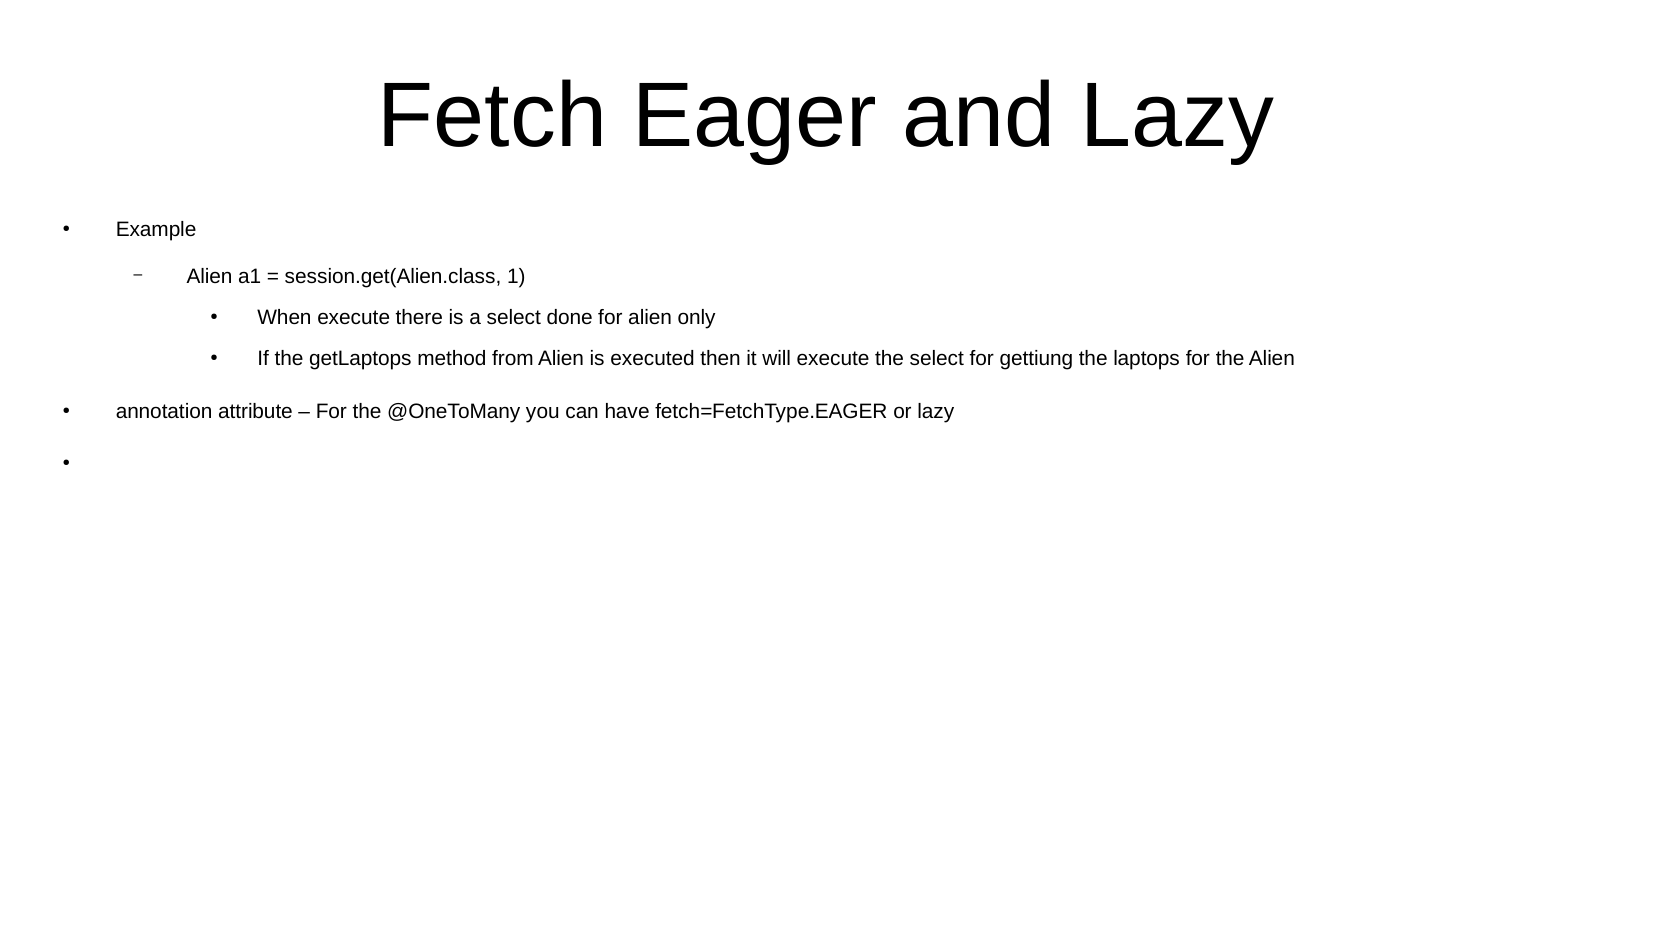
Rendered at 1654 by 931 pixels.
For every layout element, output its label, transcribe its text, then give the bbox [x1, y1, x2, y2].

title Fetch Eager and Lazy [82, 37, 1571, 193]
list Example Alien a1 = session.get(Alien.class, 1) When execute there is a select done for alien only If the getLaptops method from Alien is executed then it will execute the select for gettiung the laptops for the Alien annotation attribute – For the @OneToMany you can have fetch=FetchType.EAGER or lazy [45, 217, 1571, 901]
